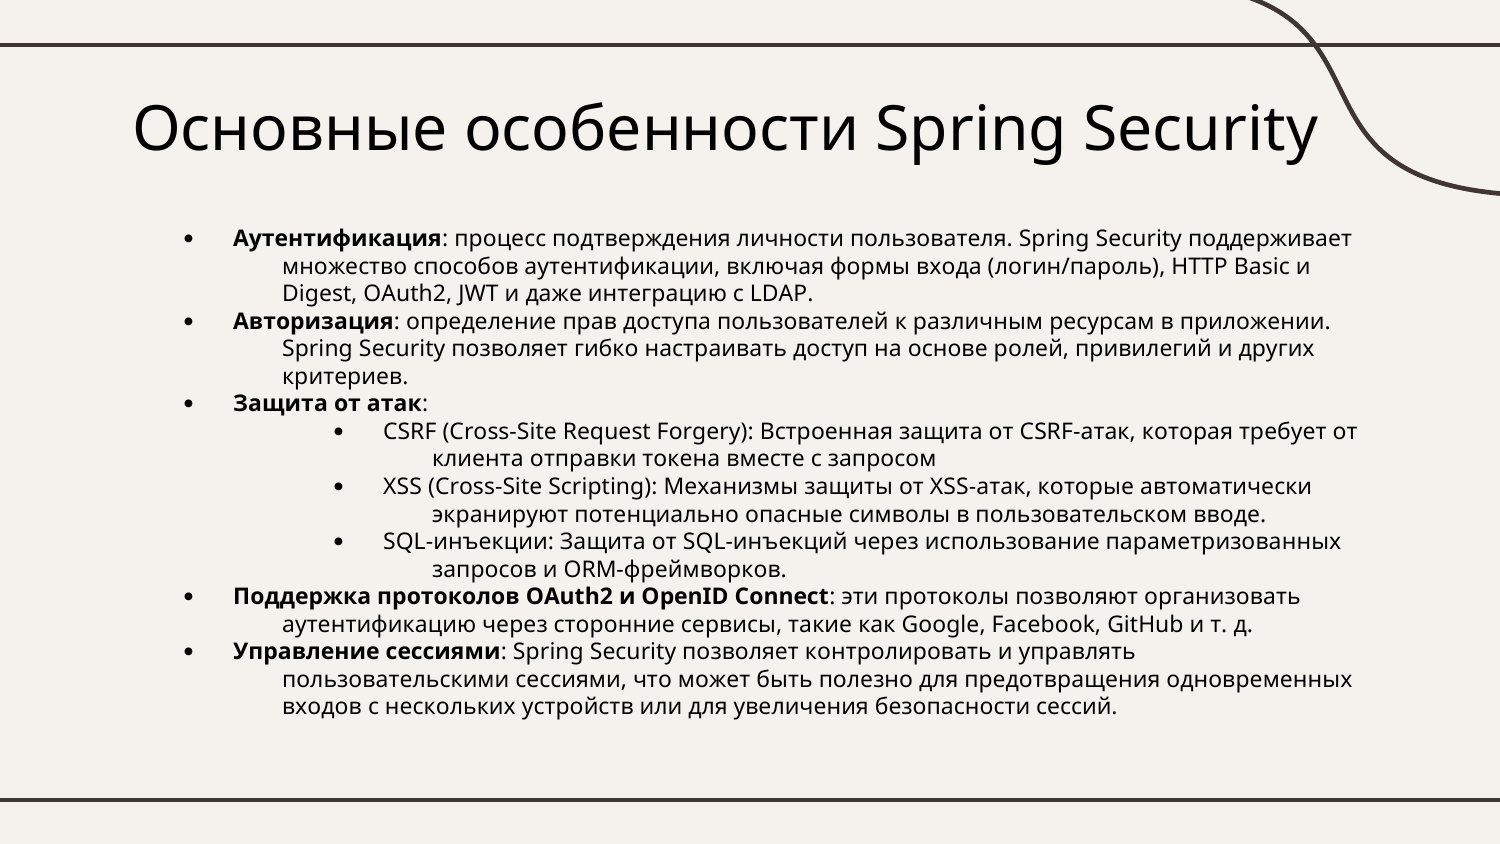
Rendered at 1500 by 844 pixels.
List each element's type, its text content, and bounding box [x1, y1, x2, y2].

title Основные особенности Spring Security [116, 72, 1384, 167]
list Аутентификация: процесс подтверждения личности пользователя. Spring Security поддерживает множество способов аутентификации, включая формы входа (логин/пароль), HTTP Basic и Digest, OAuth2, JWT и даже интеграцию с LDAP. Авторизация: определение прав доступа пользователей к различным ресурсам в приложении. Spring Security позволяет гибко настраивать доступ на основе ролей, привилегий и других критериев. Защита от атак: CSRF (Cross-Site Request Forgery): Встроенная защита от CSRF-атак, которая требует от клиента отправки токена вместе с запросом XSS (Cross-Site Scripting): Механизмы защиты от XSS-атак, которые автоматически экранируют потенциально опасные символы в пользовательском вводе. SQL-инъекции: Защита от SQL-инъекций через использование параметризованных запросов и ORM-фреймворков. Поддержка протоколов OAuth2 и OpenID Connect: эти протоколы позволяют организовать аутентификацию через сторонние сервисы, такие как Google, Facebook, GitHub и т. д. Управление сессиями: Spring Security позволяет контролировать и управлять пользовательскими сессиями, что может быть полезно для предотвращения одновременных входов с нескольких устройств или для увеличения безопасности сессий. [116, 208, 1383, 750]
